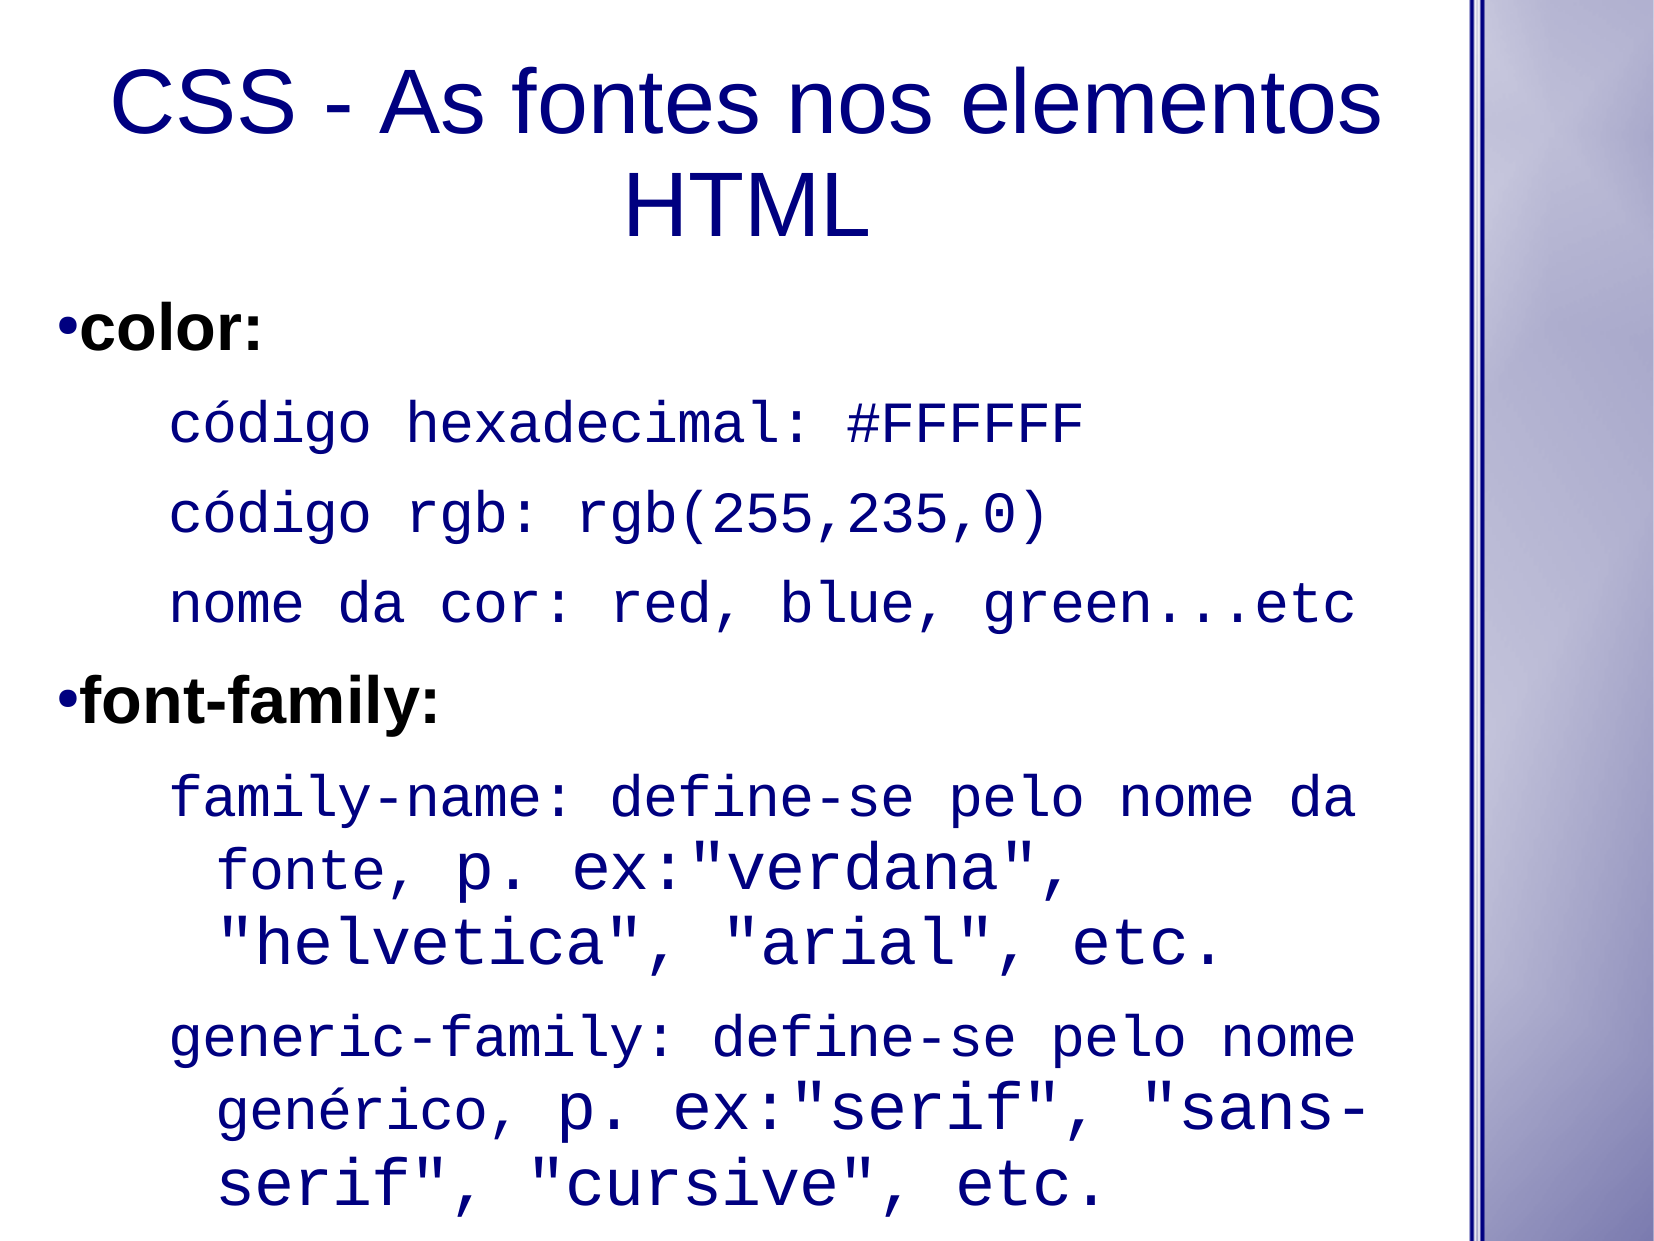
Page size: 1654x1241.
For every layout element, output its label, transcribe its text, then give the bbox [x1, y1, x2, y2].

title CSS - As fontes nos elementos HTML [47, 49, 1447, 257]
list color: código hexadecimal: #FFFFFF código rgb: rgb(255,235,0) nome da cor: red, blue, green...etc font-family: family-name: define-se pelo nome da fonte, p. ex:"verdana", "helvetica", "arial", etc. generic-family: define-se pelo nome genérico, p. ex:"serif", "sans-serif", "cursive", etc. [47, 290, 1447, 1226]
picture [0, 0, 1654, 1241]
